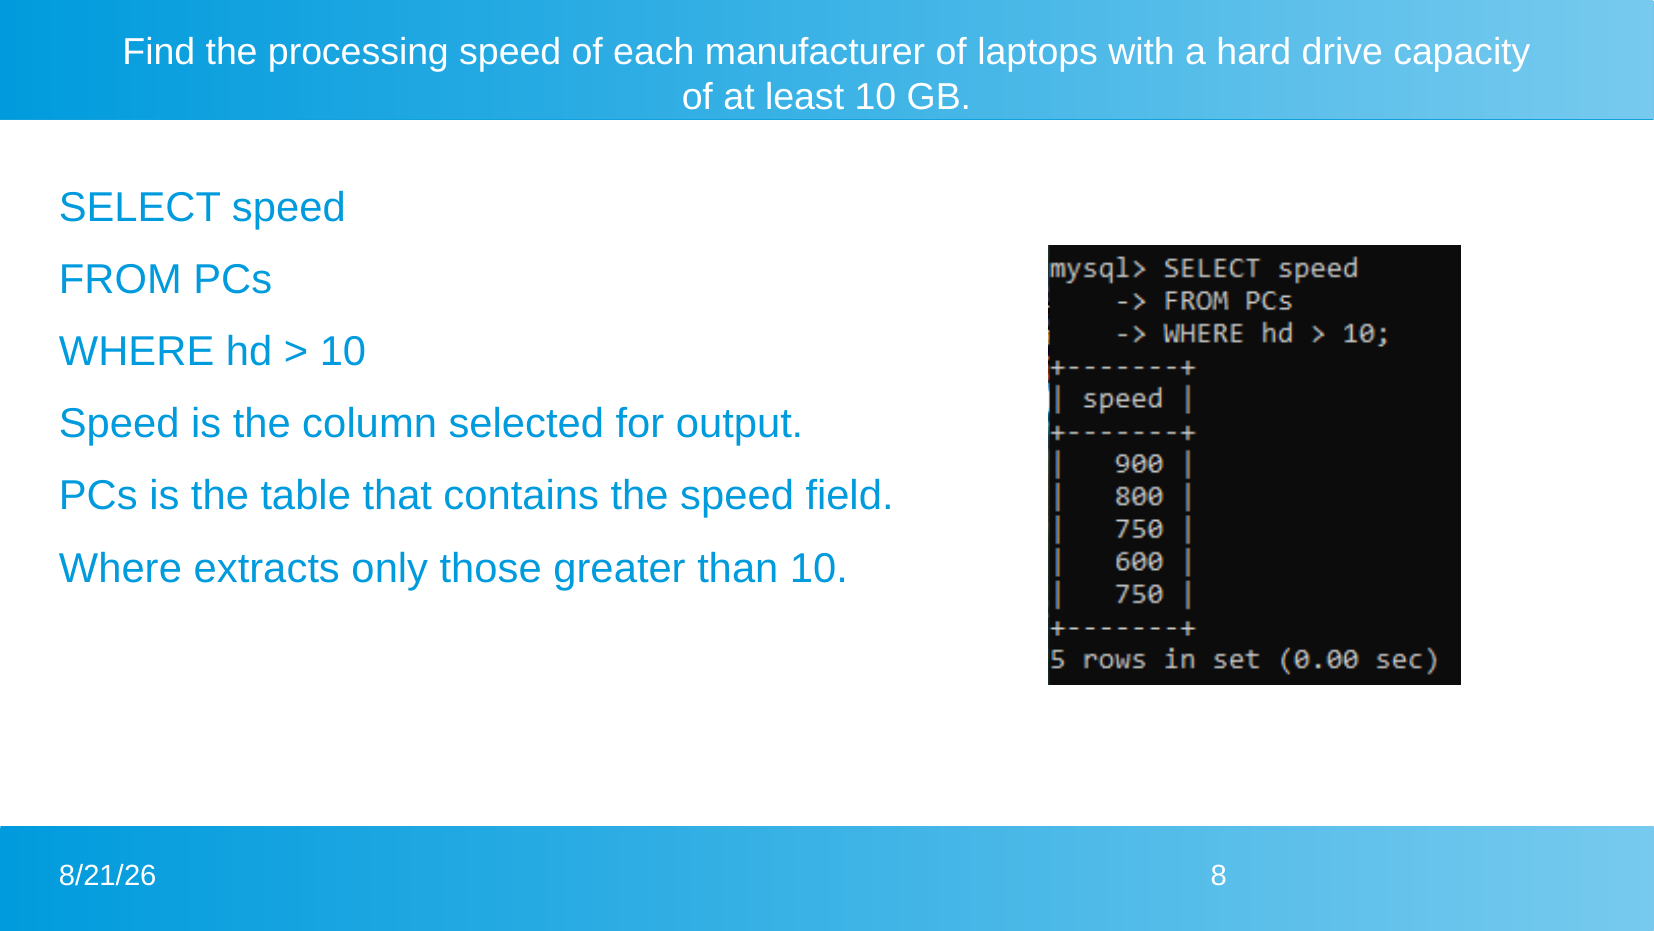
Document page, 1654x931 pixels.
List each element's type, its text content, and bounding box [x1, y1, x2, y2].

title Find the processing speed of each manufacturer of laptops with a hard drive capacity of at least 10 GB. [59, 26, 1595, 111]
text_box <number> [1210, 856, 1595, 916]
list SELECT speed FROM PCs WHERE hd > 10 Speed is the column selected for output. PCs is the table that contains the speed field. Where extracts only those greater than 10. [59, 179, 962, 777]
text_box 3/8/23 [59, 856, 443, 916]
picture [1048, 245, 1461, 685]
